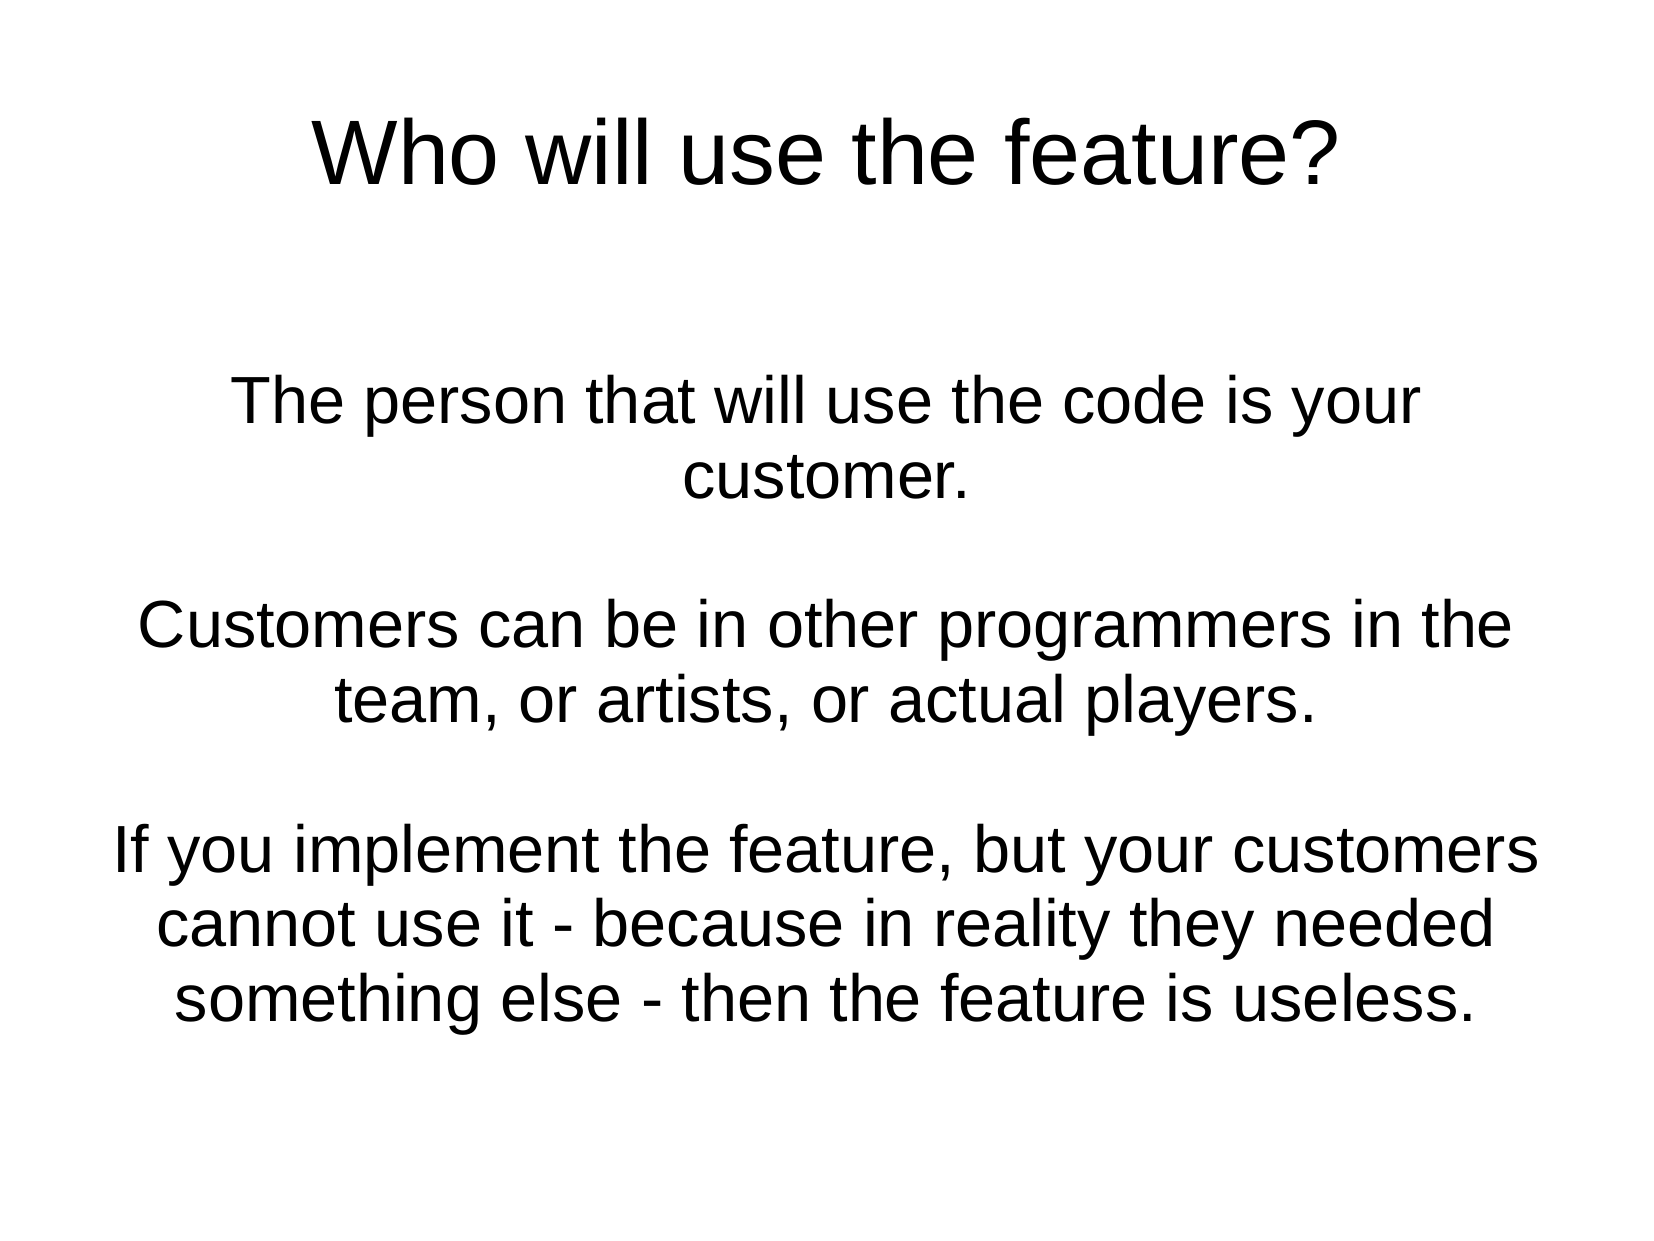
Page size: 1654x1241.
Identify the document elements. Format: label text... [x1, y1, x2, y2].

subtitle The person that will use the code is your customer. Customers can be in other programmers in the team, or artists, or actual players. If you implement the feature, but your customers cannot use it - because in reality they needed something else - then the feature is useless. [82, 297, 1571, 1102]
title Who will use the feature? [82, 56, 1571, 250]
